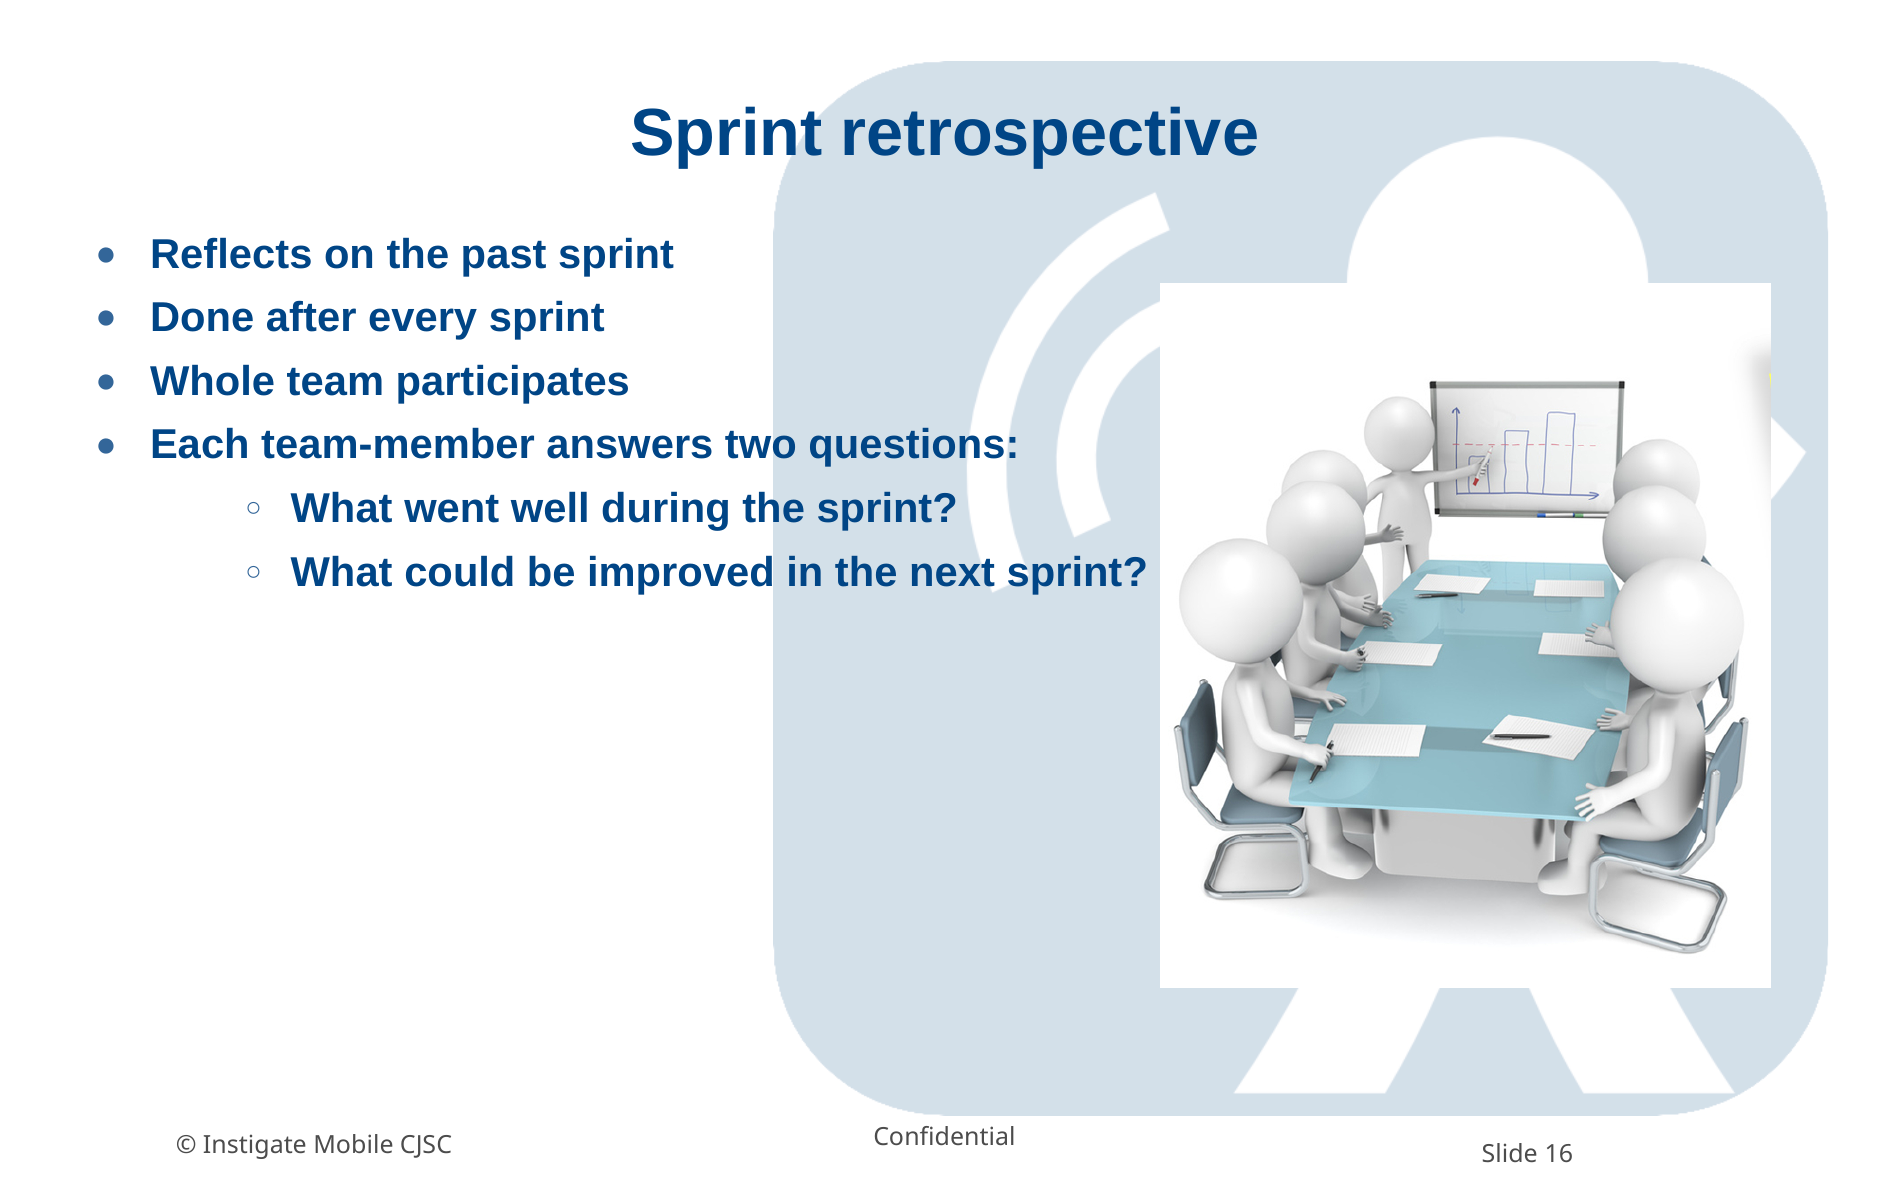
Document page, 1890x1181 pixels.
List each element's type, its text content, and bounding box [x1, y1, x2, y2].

text_box Confidential [646, 1128, 1243, 1172]
text_box Reflects on the past sprint Done after every sprint Whole team participates Each team-member answers two questions: What went well during the sprint? What could be improved in the next sprint? [95, 228, 1795, 914]
picture [773, 61, 1829, 1116]
text_box Sprint retrospective [96, 47, 1794, 217]
